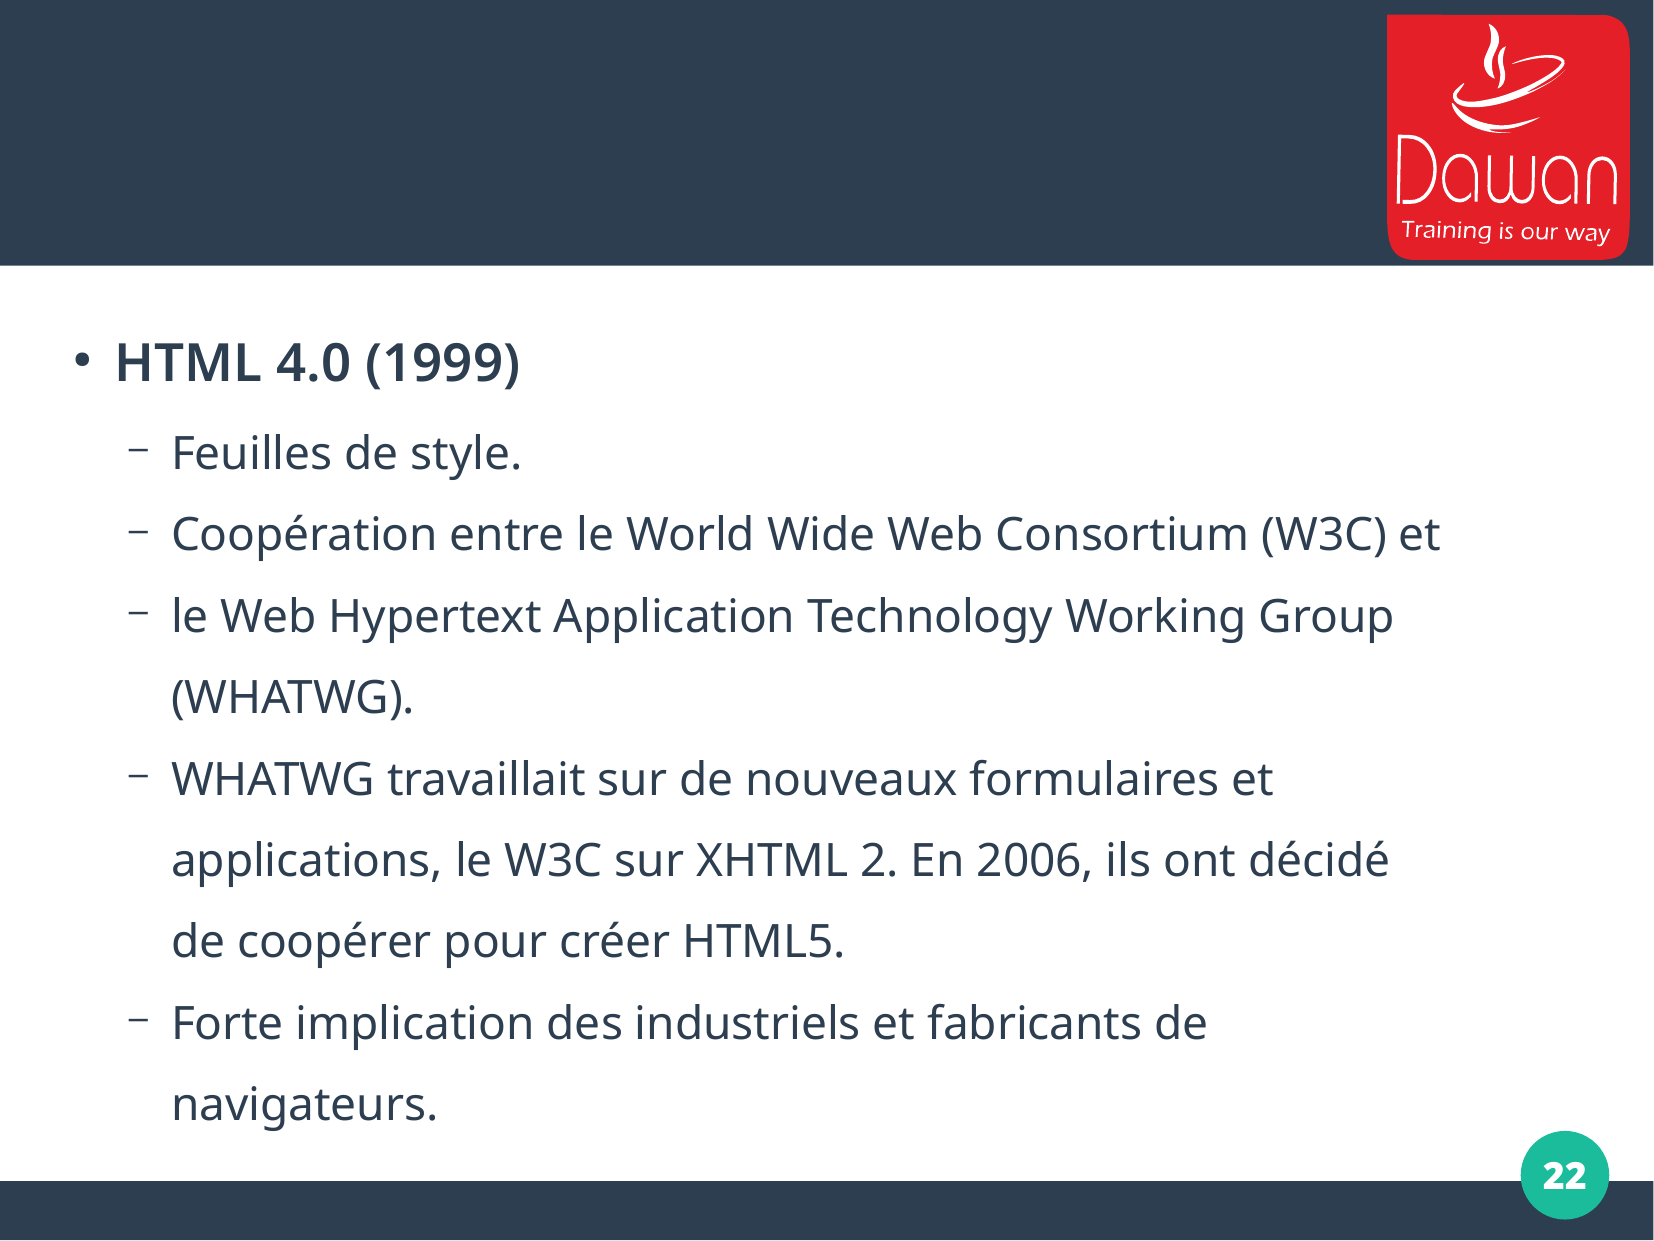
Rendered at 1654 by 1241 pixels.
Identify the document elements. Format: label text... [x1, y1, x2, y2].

list HTML 4.0 (1999) Feuilles de style. Coopération entre le World Wide Web Consortium (W3C) et le Web Hypertext Application Technology Working Group (WHATWG). WHATWG travaillait sur de nouveaux formulaires et applications, le W3C sur XHTML 2. En 2006, ils ont décidé de coopérer pour créer HTML5. Forte implication des industriels et fabricants de navigateurs. [59, 324, 1595, 1152]
picture [1387, 14, 1630, 260]
